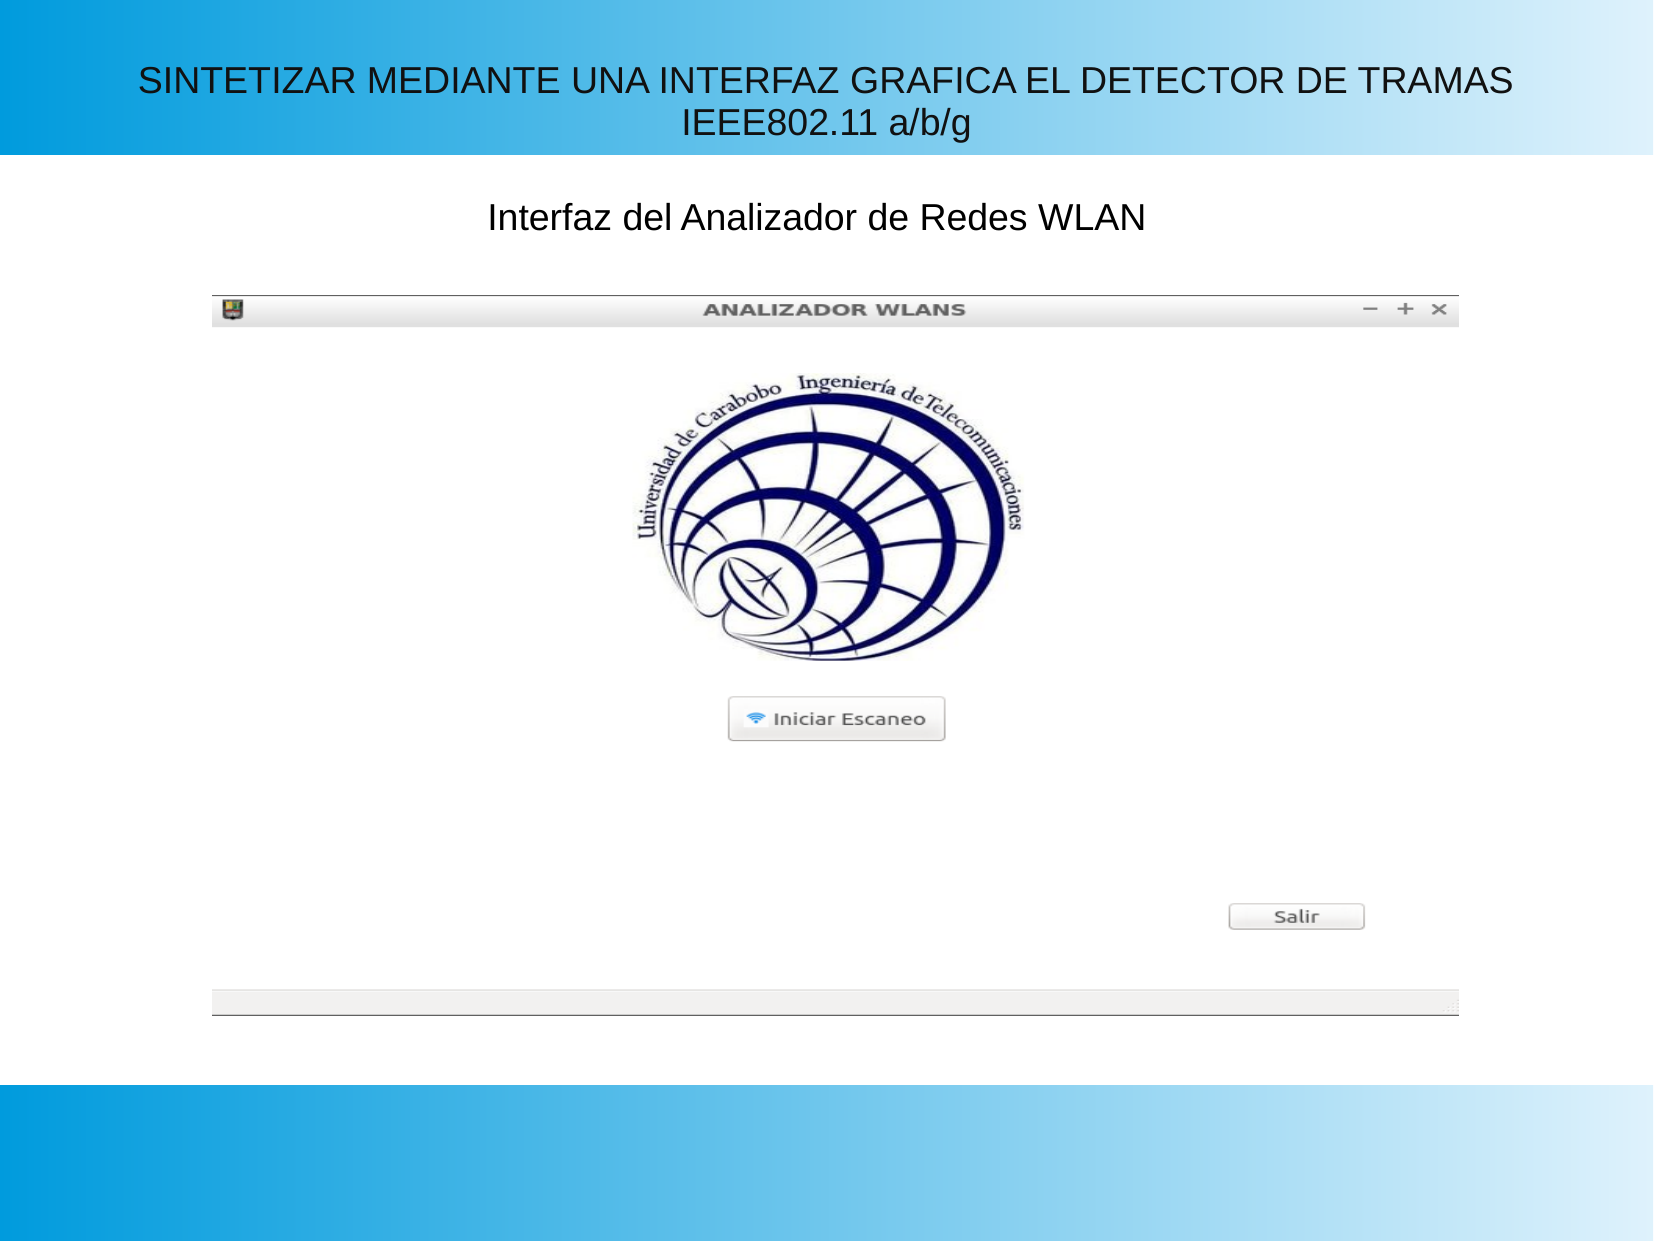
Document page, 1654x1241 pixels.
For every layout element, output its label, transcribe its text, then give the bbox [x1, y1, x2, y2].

text_box Interfaz del Analizador de Redes WLAN [472, 189, 1217, 272]
title SINTETIZAR MEDIANTE UNA INTERFAZ GRAFICA EL DETECTOR DE TRAMAS IEEE802.11 a/b/g [82, 49, 1571, 154]
picture [212, 295, 1459, 1016]
